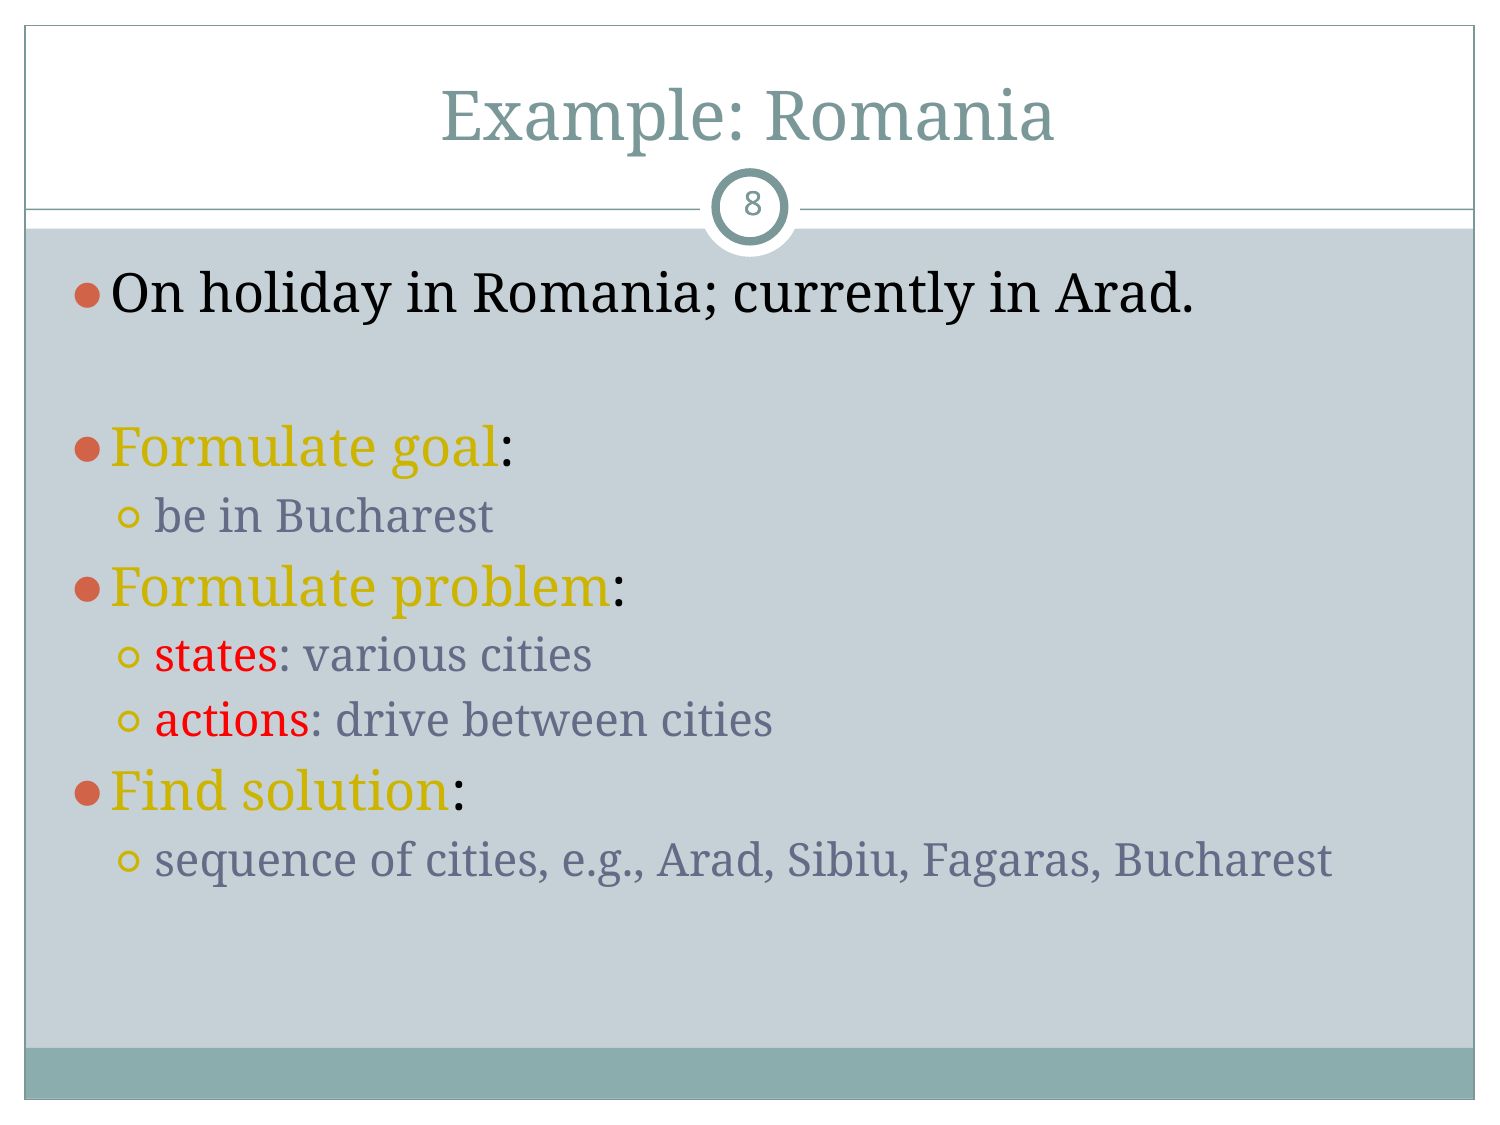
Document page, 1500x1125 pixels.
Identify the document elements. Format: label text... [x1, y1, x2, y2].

slide_number <number> [715, 168, 791, 241]
title Example: Romania [49, 37, 1450, 162]
list On holiday in Romania; currently in Arad. Formulate goal: be in Bucharest Formulate problem: states: various cities actions: drive between cities Find solution: sequence of cities, e.g., Arad, Sibiu, Fagaras, Bucharest [49, 250, 1445, 1001]
